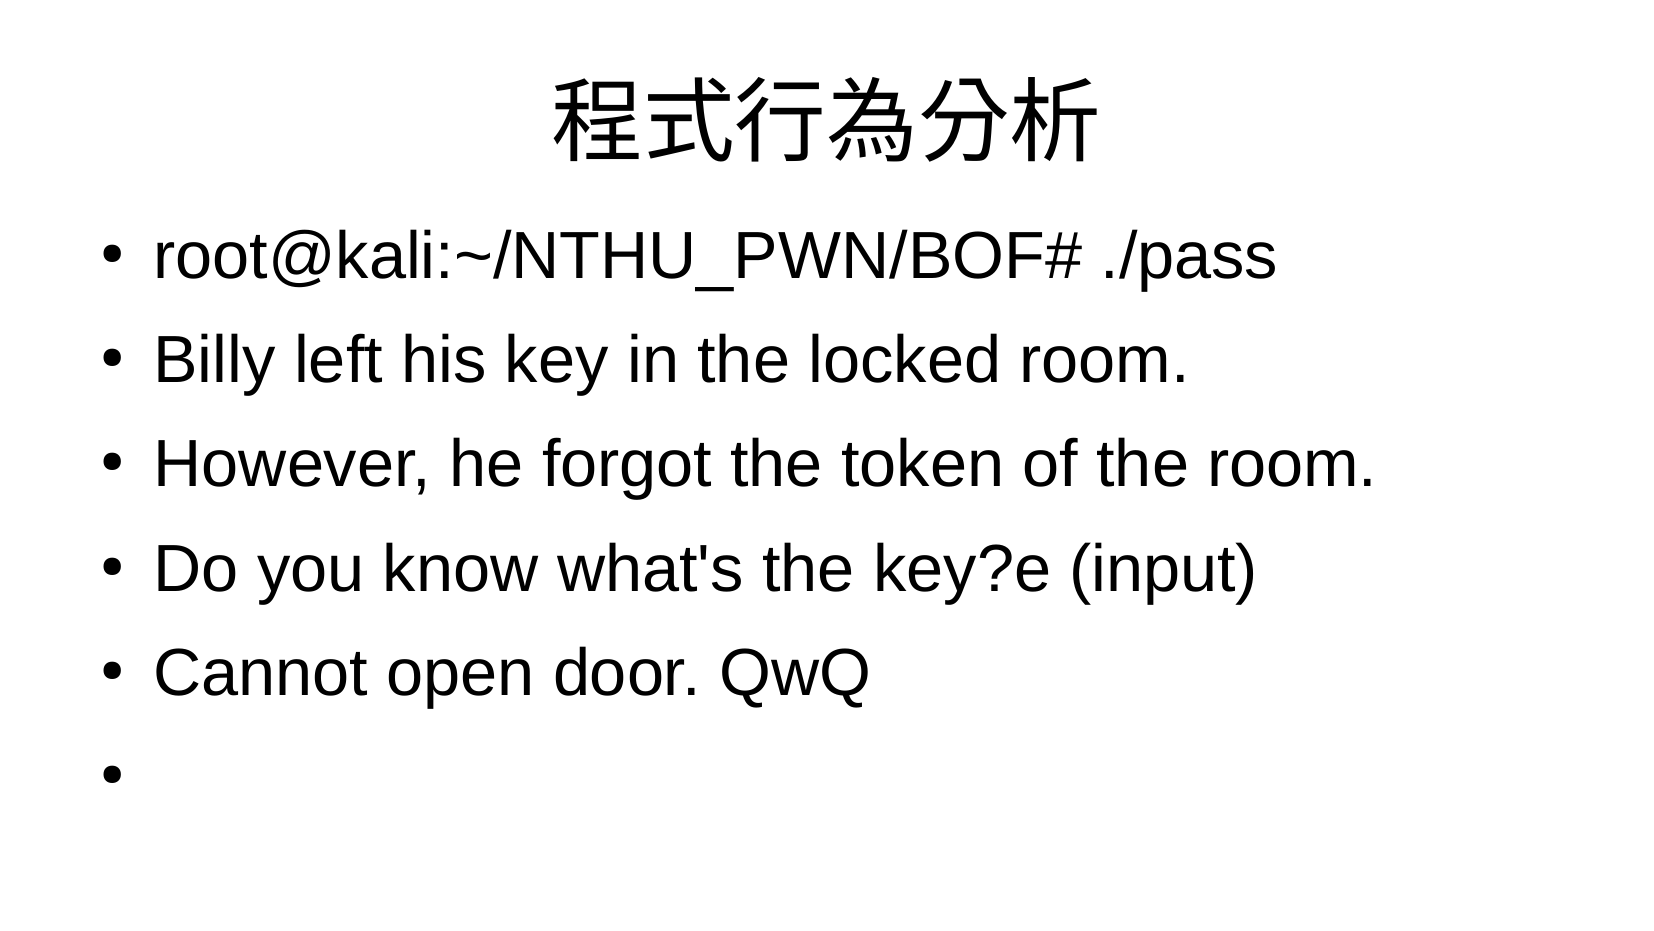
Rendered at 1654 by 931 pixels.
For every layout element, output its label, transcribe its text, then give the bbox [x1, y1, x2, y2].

title 程式行為分析 [82, 37, 1571, 193]
list root@kali:~/NTHU_PWN/BOF# ./pass Billy left his key in the locked room. However, he forgot the token of the room. Do you know what's the key?e (input) Cannot open door. QwQ [82, 217, 1571, 758]
